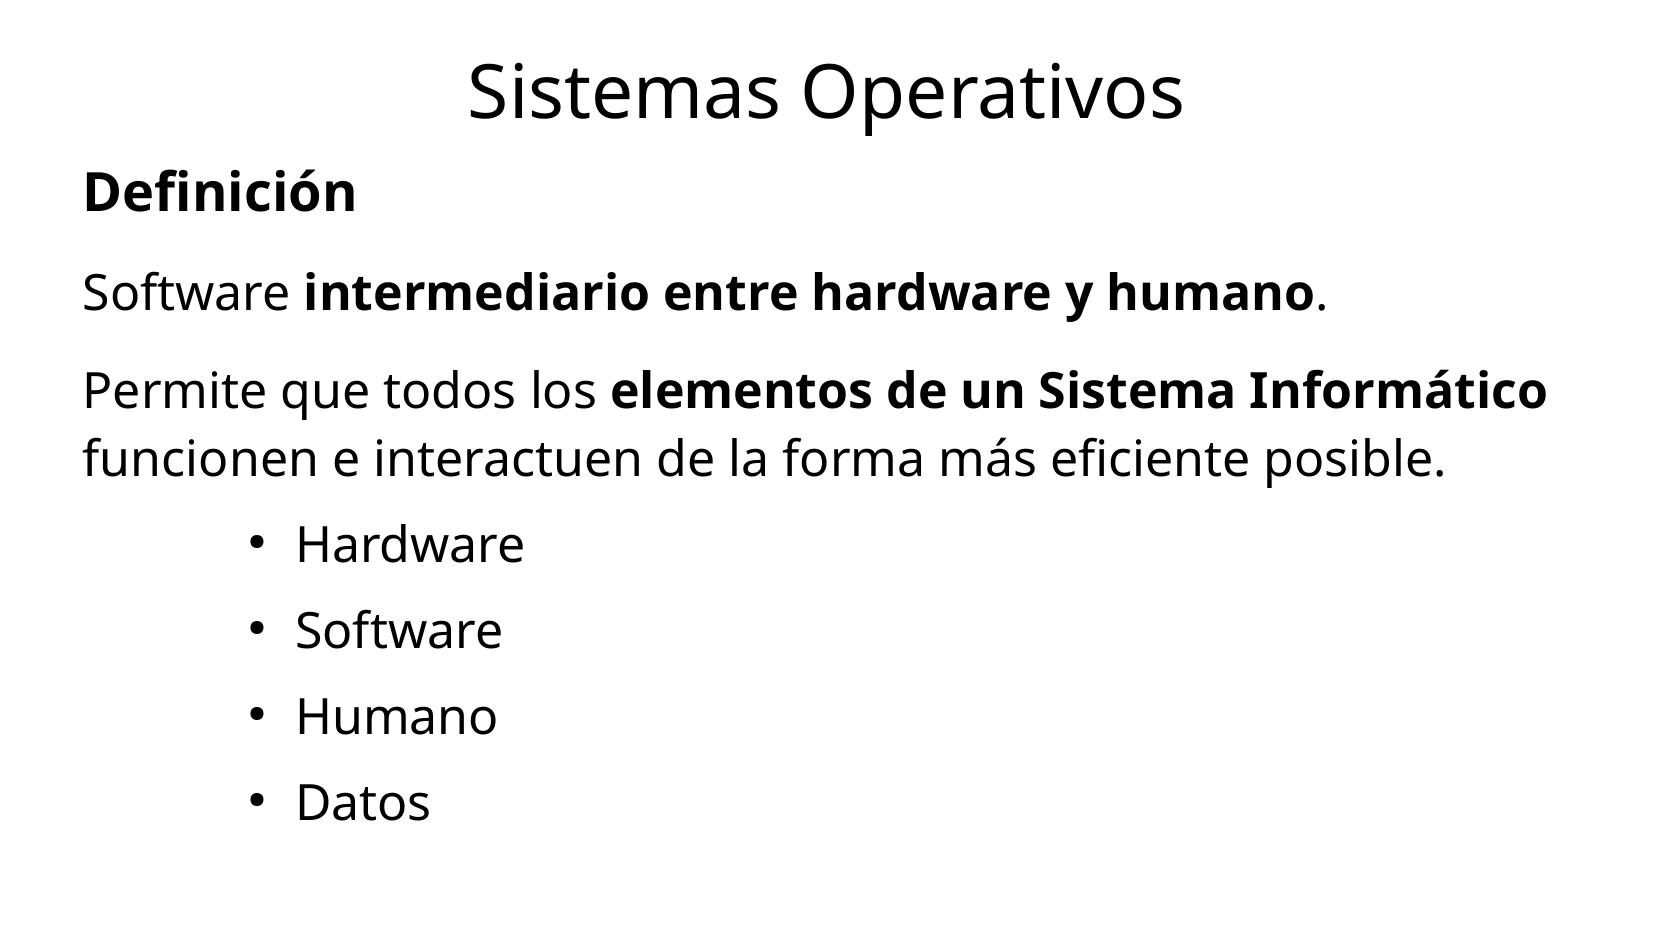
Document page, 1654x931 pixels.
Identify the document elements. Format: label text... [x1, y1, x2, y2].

title Sistemas Operativos [82, 37, 1571, 142]
list Definición Software intermediario entre hardware y humano. Permite que todos los elementos de un Sistema Informático funcionen e interactuen de la forma más eficiente posible. Hardware Software Humano Datos [82, 153, 1571, 863]
